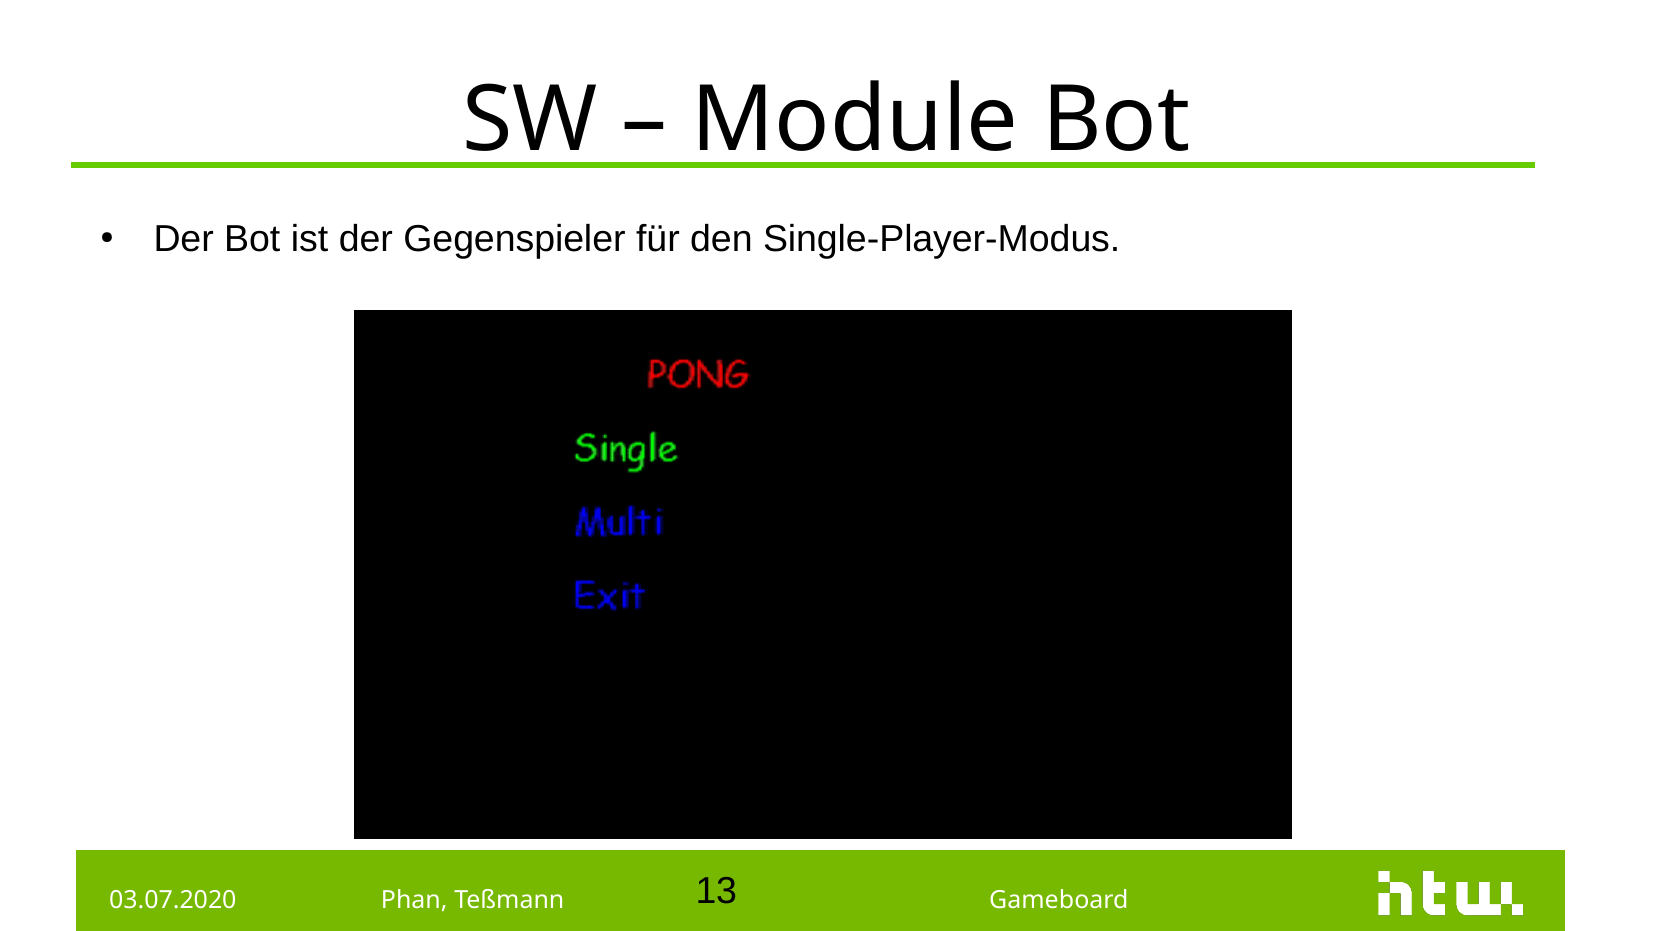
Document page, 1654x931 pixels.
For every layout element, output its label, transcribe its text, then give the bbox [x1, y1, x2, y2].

text_box <number> [680, 862, 899, 920]
list Der Bot ist der Gegenspieler für den Single-Player-Modus. [82, 217, 1571, 378]
title SW – Module Bot [82, 37, 1571, 193]
picture [0, 0, 1654, 931]
